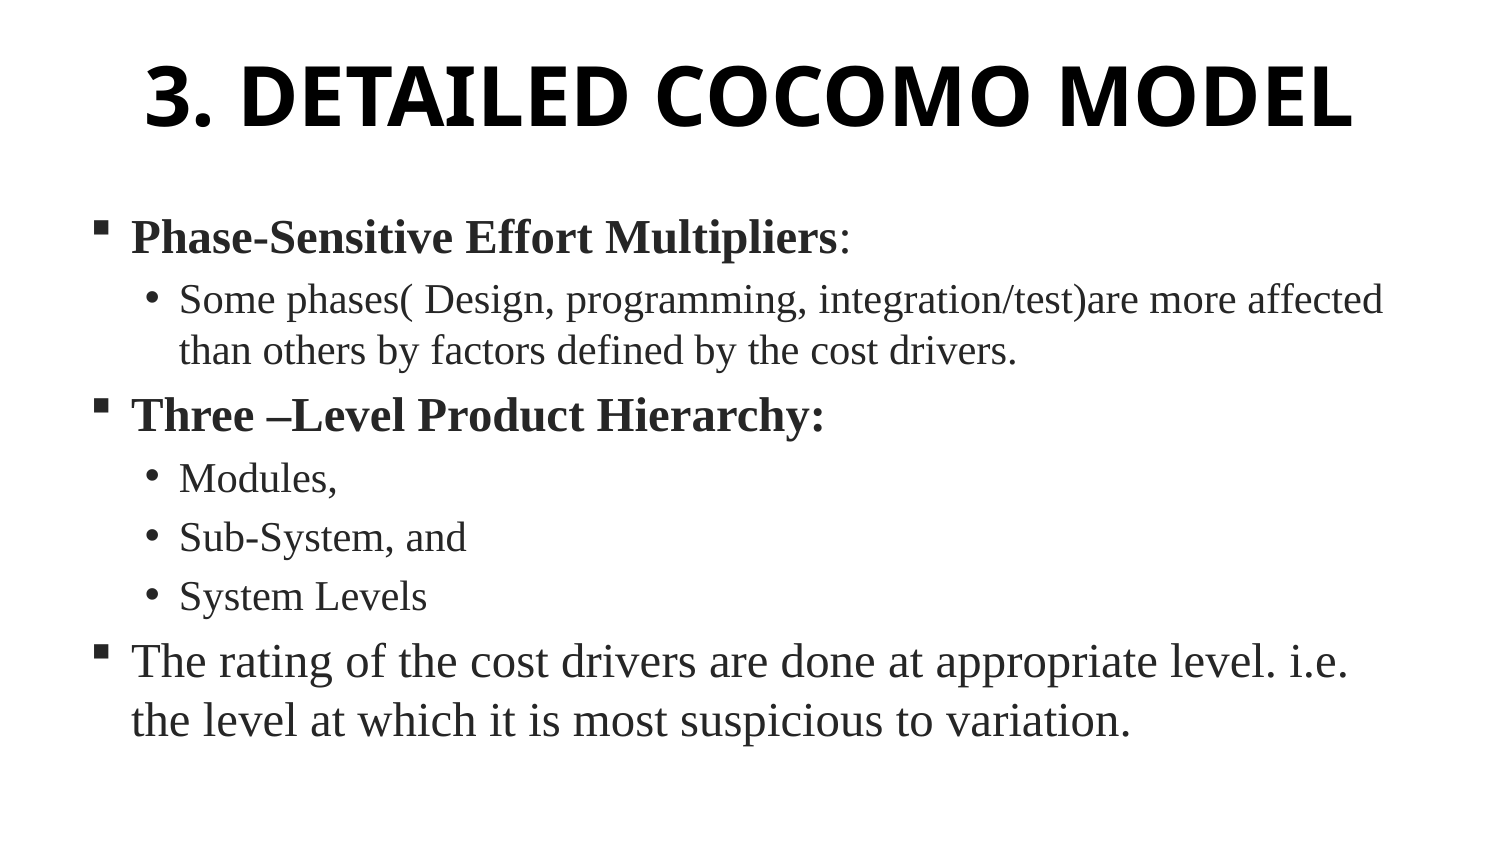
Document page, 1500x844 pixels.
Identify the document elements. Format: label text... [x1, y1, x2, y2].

title 3. Detailed COCOMO Model [75, 23, 1425, 164]
list Phase-Sensitive Effort Multipliers: Some phases( Design, programming, integration/test)are more affected than others by factors defined by the cost drivers. Three –Level Product Hierarchy: Modules, Sub-System, and System Levels The rating of the cost drivers are done at appropriate level. i.e. the level at which it is most suspicious to variation. [75, 196, 1425, 754]
